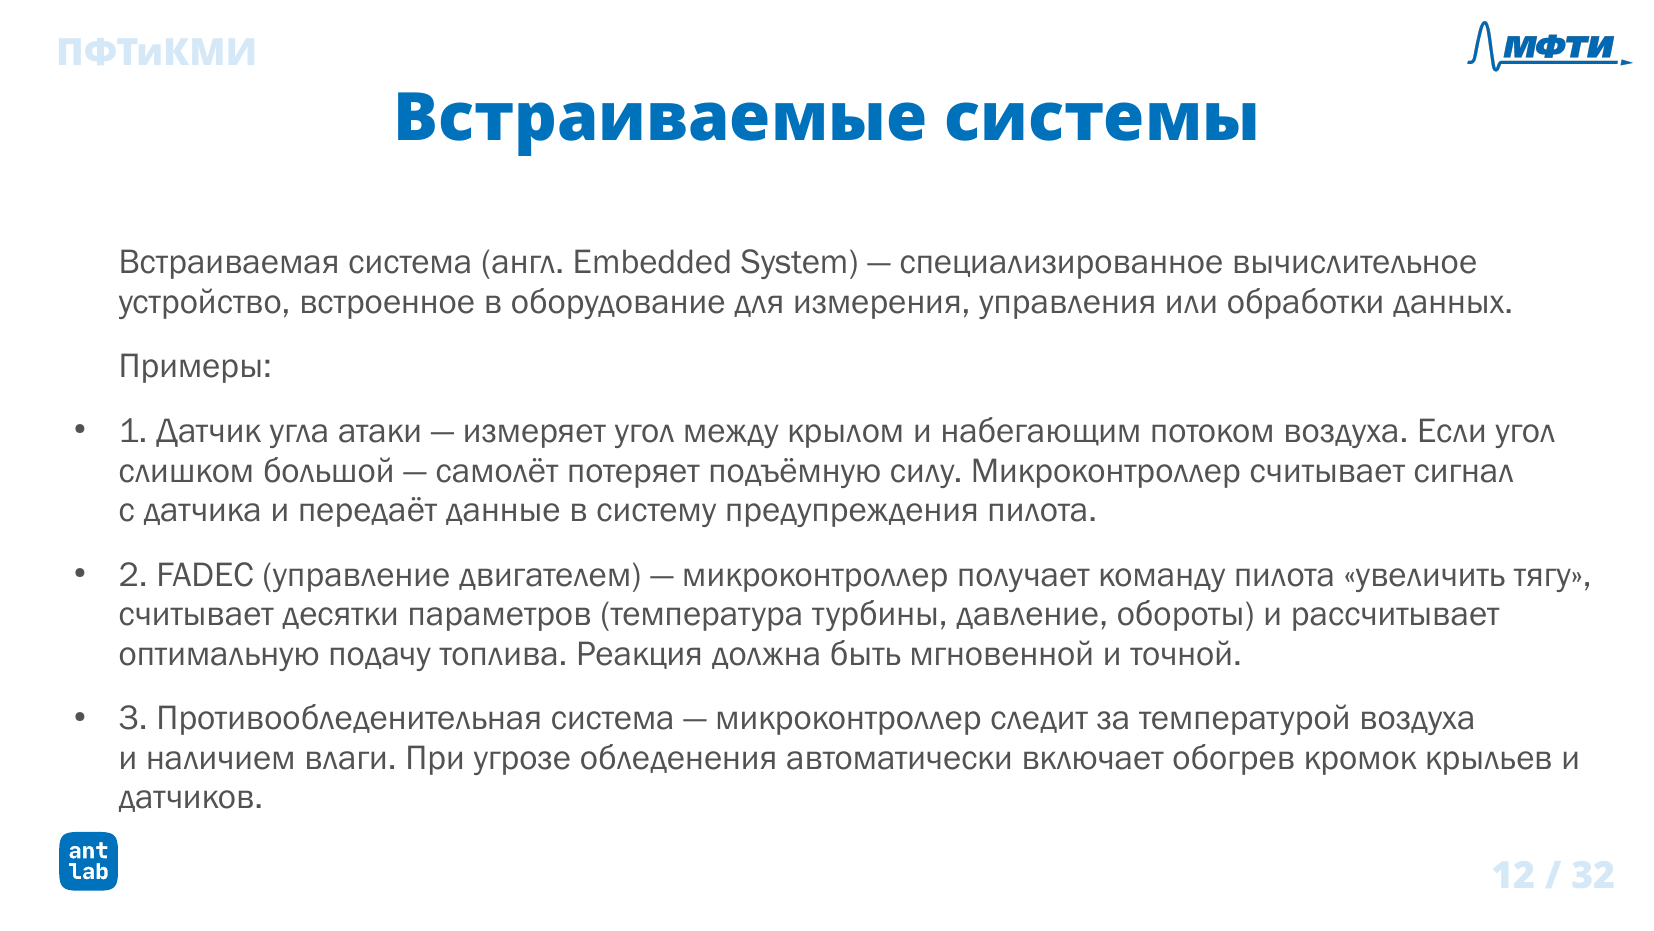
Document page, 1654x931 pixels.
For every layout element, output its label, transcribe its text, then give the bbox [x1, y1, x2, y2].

title Встраиваемые системы [82, 37, 1571, 177]
list Встраиваемая система (англ. Embedded System) — специализированное вычислительное устройство, встроенное в оборудование для измерения, управления или обработки данных. Примеры: 1. Датчик угла атаки — измеряет угол между крылом и набегающим потоком воздуха. Если угол слишком большой — самолёт потеряет подъёмную силу. Микроконтроллер считывает сигнал с датчика и передаёт данные в систему предупреждения пилота. 2. FADEC (управление двигателем) — микроконтроллер получает команду пилота «увеличить тягу», считывает десятки параметров (температура турбины, давление, обороты) и рассчитывает оптимальную подачу топлива. Реакция должна быть мгновенной и точной. 3. Противообледенительная система — микроконтроллер следит за температурой воздуха и наличием влаги. При угрозе обледенения автоматически включает обогрев кромок крыльев и датчиков. [59, 177, 1625, 827]
picture [1446, 0, 1654, 93]
